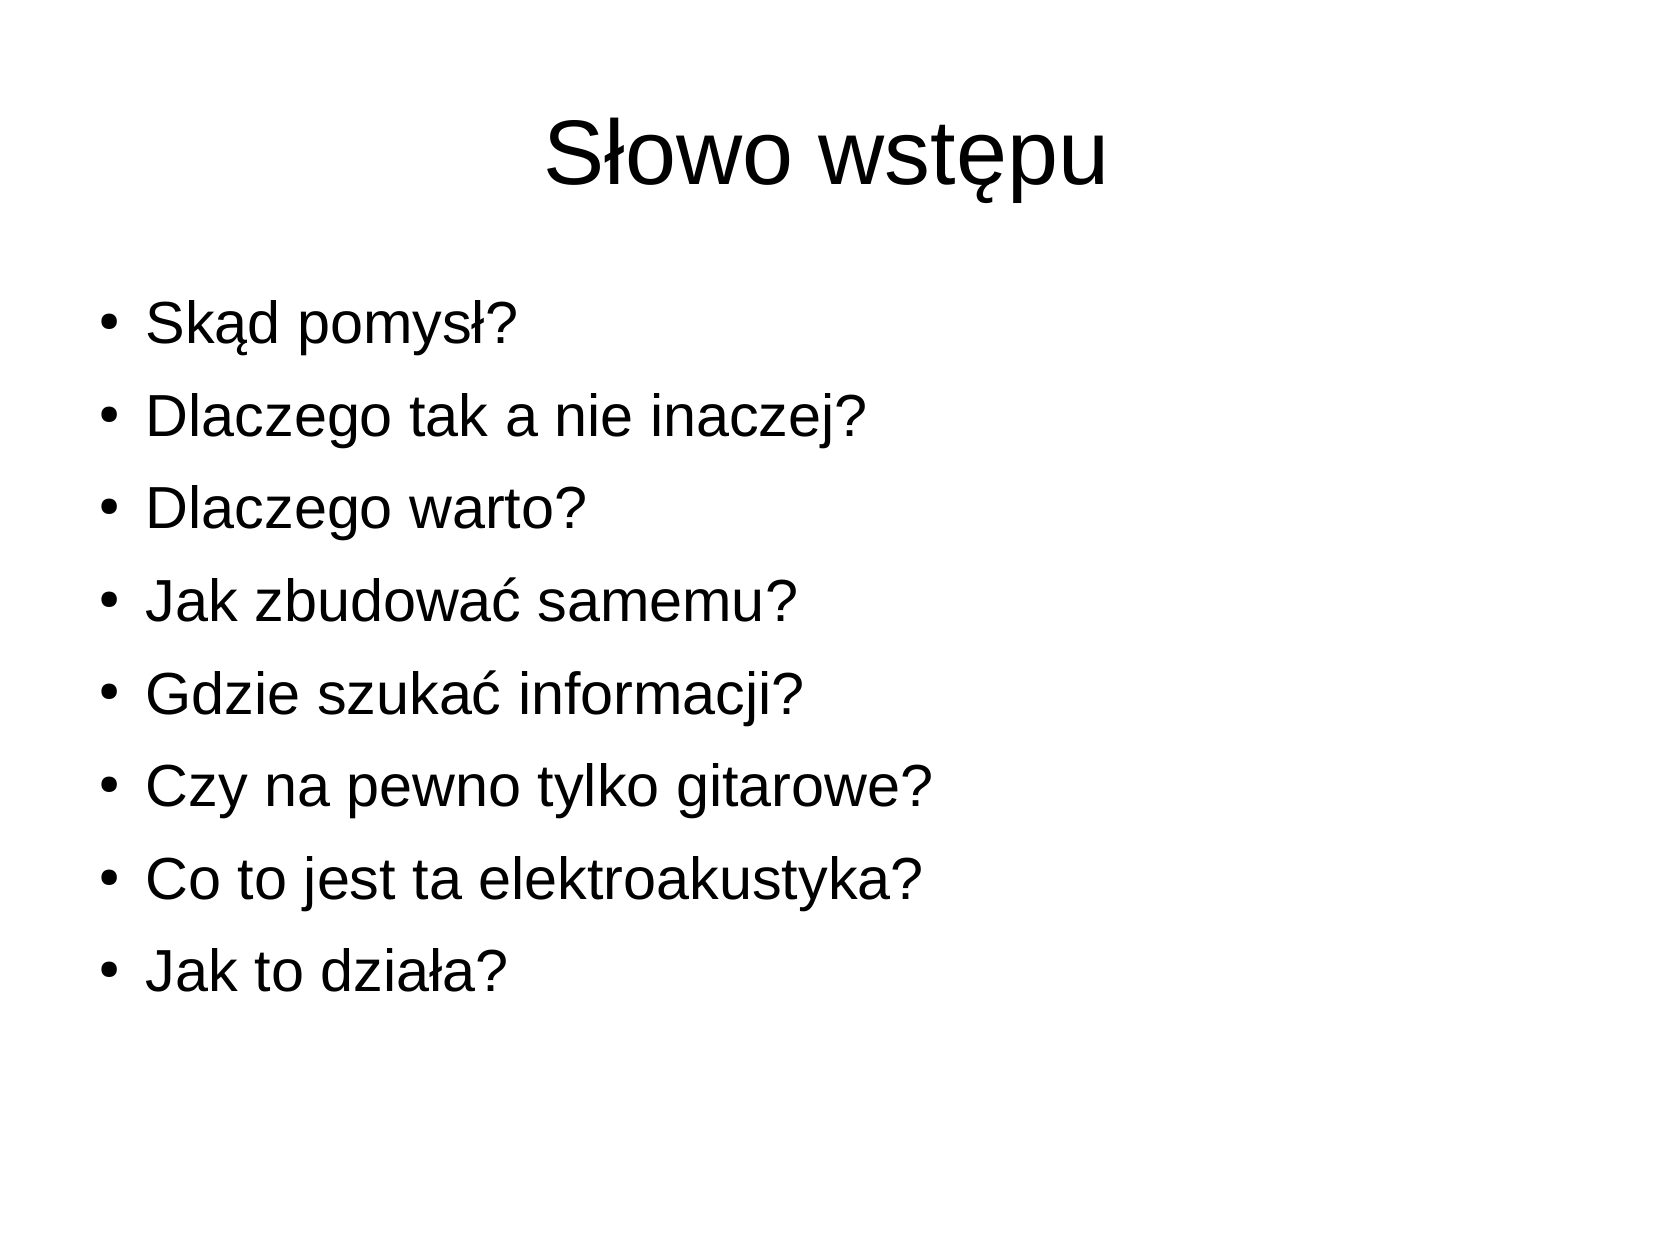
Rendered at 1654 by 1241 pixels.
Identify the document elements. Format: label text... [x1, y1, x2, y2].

title Słowo wstępu [82, 49, 1571, 257]
list Skąd pomysł? Dlaczego tak a nie inaczej? Dlaczego warto? Jak zbudować samemu? Gdzie szukać informacji? Czy na pewno tylko gitarowe? Co to jest ta elektroakustyka? Jak to działa? [82, 290, 1571, 1010]
